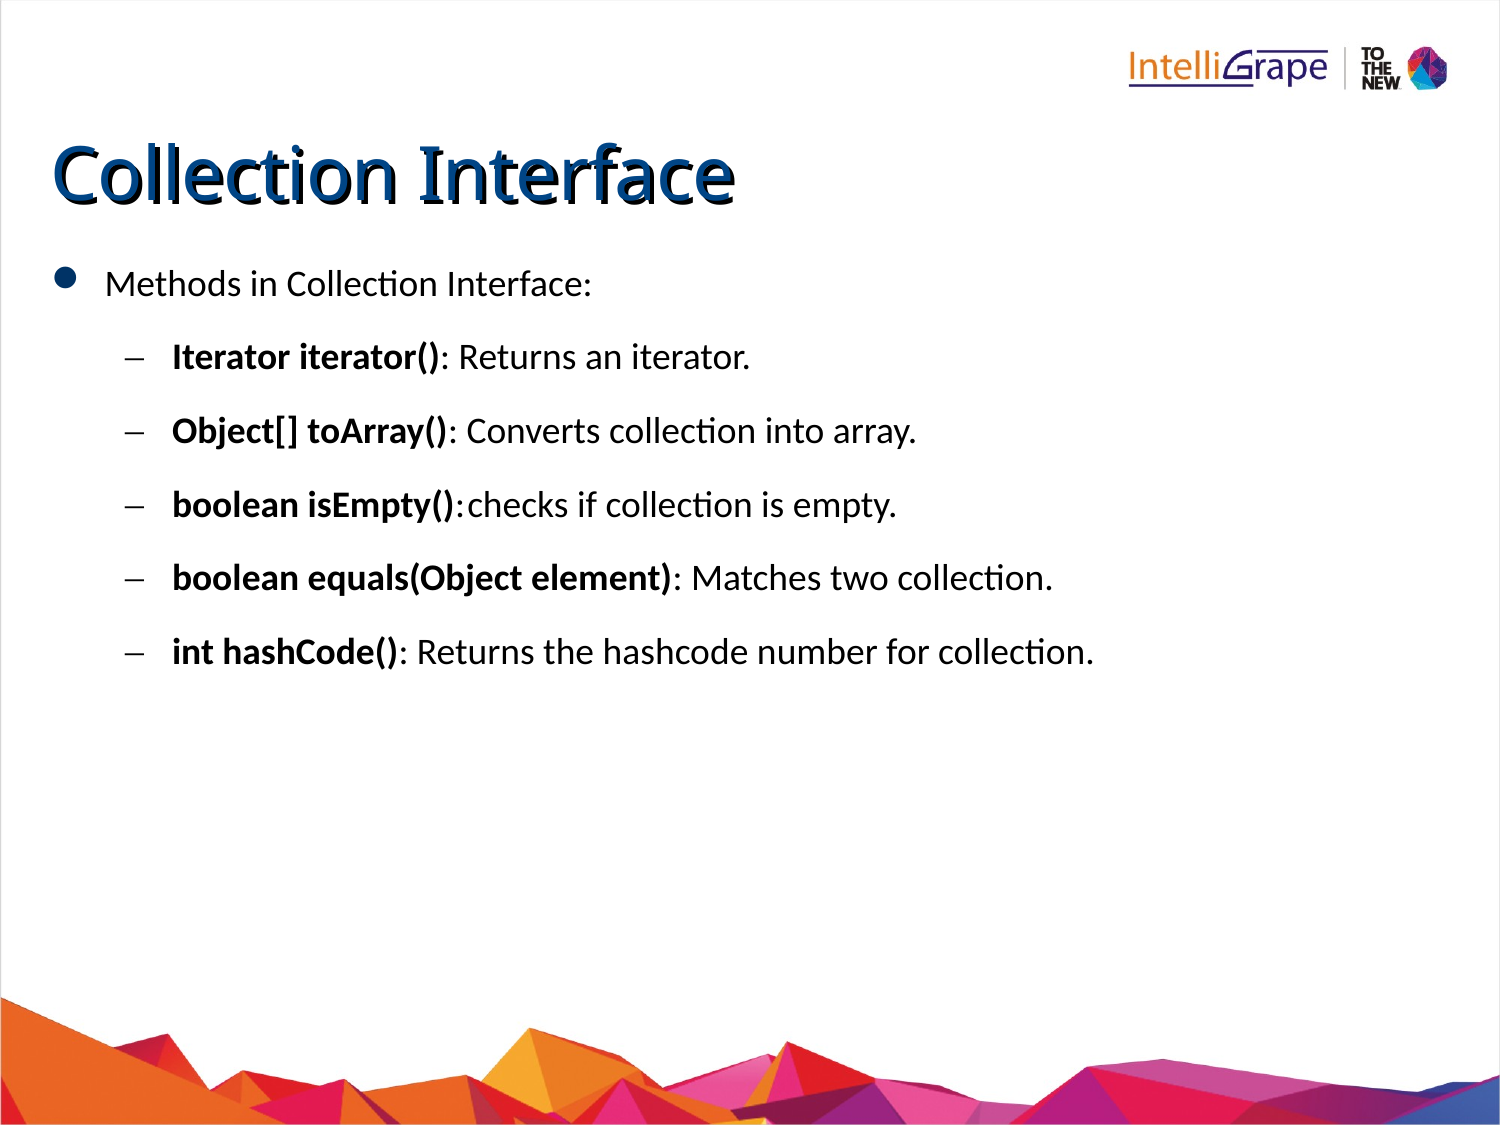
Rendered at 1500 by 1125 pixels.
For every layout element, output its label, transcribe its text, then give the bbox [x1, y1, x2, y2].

text_box Collection Interface [35, 118, 1477, 234]
text_box Methods in Collection Interface: Iterator iterator(): Returns an iterator. Object[] toArray(): Converts collection into array. boolean isEmpty(): checks if collection is empty. boolean equals(Object element): Matches two collection. int hashCode(): Returns the hashcode number for collection. [35, 253, 1450, 1125]
picture [0, 0, 1500, 1125]
